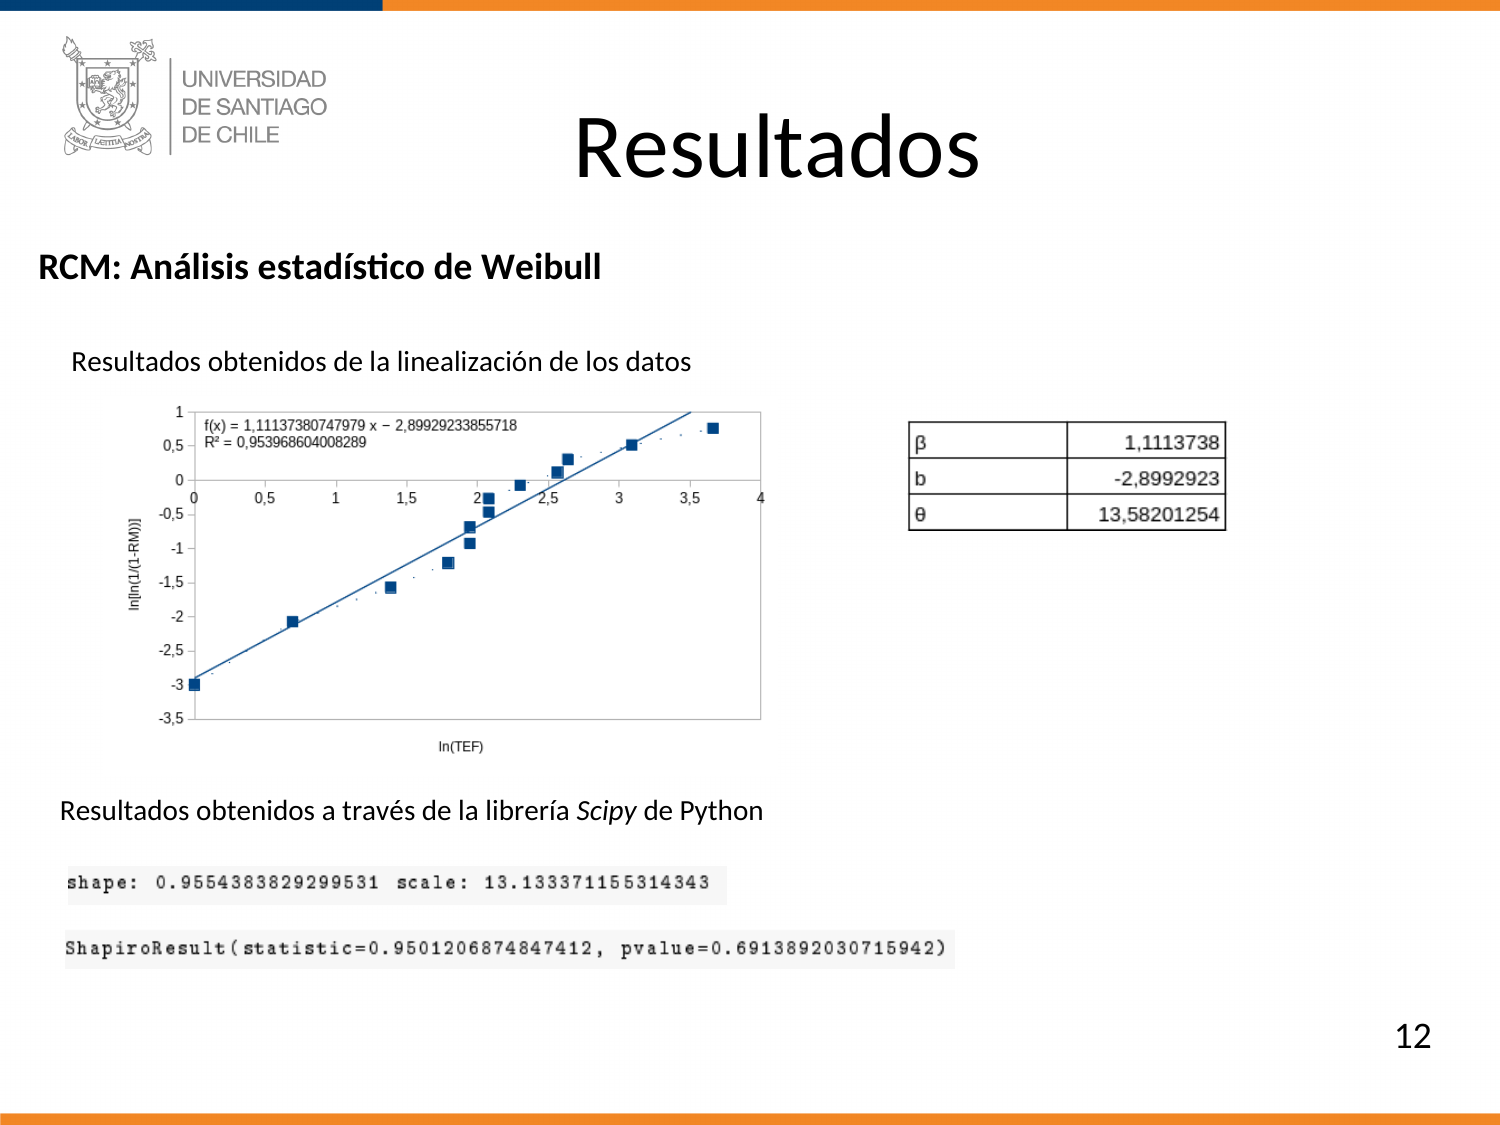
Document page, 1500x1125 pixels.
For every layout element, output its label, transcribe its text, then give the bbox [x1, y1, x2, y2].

picture [0, 0, 1500, 1125]
text_box Resultados obtenidos de la linealización de los datos [56, 335, 790, 421]
text_box RCM: Análisis estadístico de Weibull [23, 234, 719, 385]
title Resultados [102, 47, 1453, 235]
text_box <número> [1379, 1003, 1500, 1064]
text_box Resultados obtenidos a través de la librería Scipy de Python [44, 784, 962, 869]
